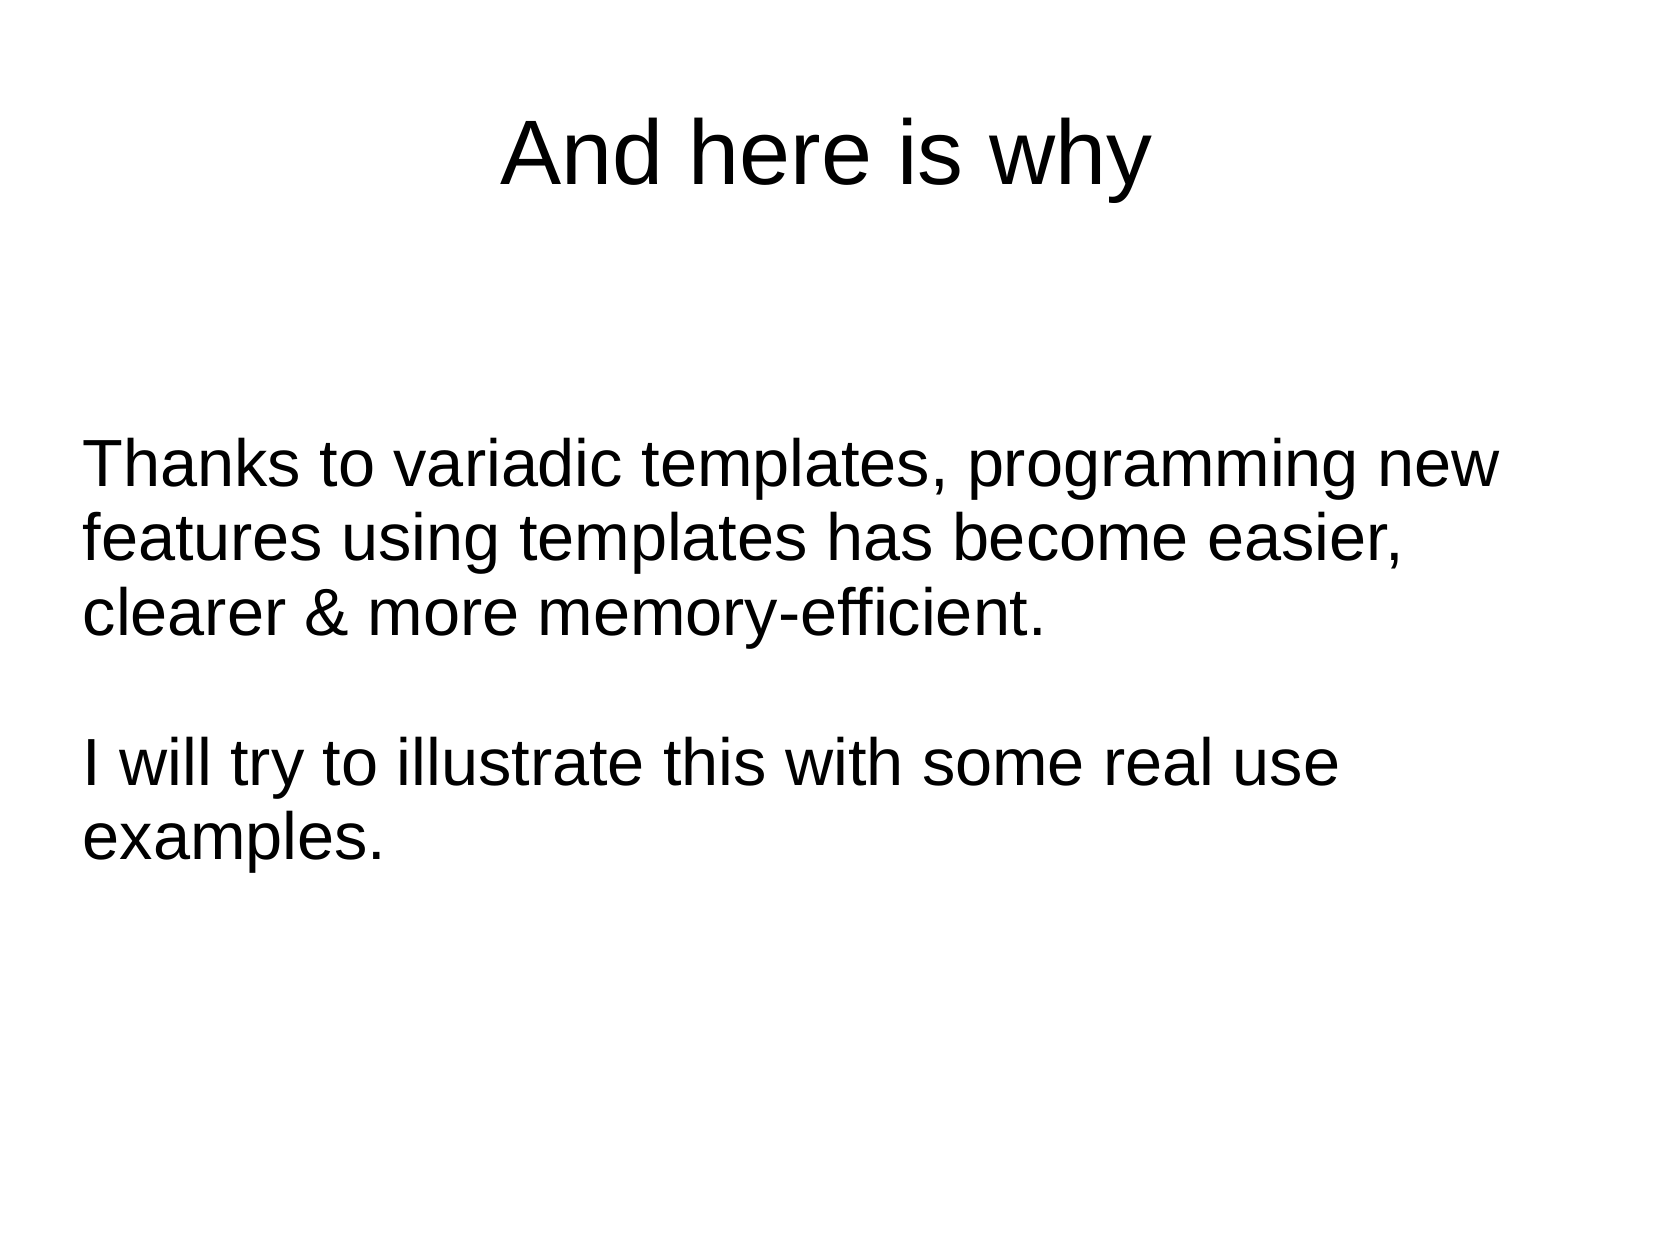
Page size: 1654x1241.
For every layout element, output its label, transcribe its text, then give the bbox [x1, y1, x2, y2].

subtitle Thanks to variadic templates, programming new features using templates has become easier, clearer & more memory-efficient. I will try to illustrate this with some real use examples. [82, 290, 1571, 1010]
title And here is why [82, 49, 1571, 257]
